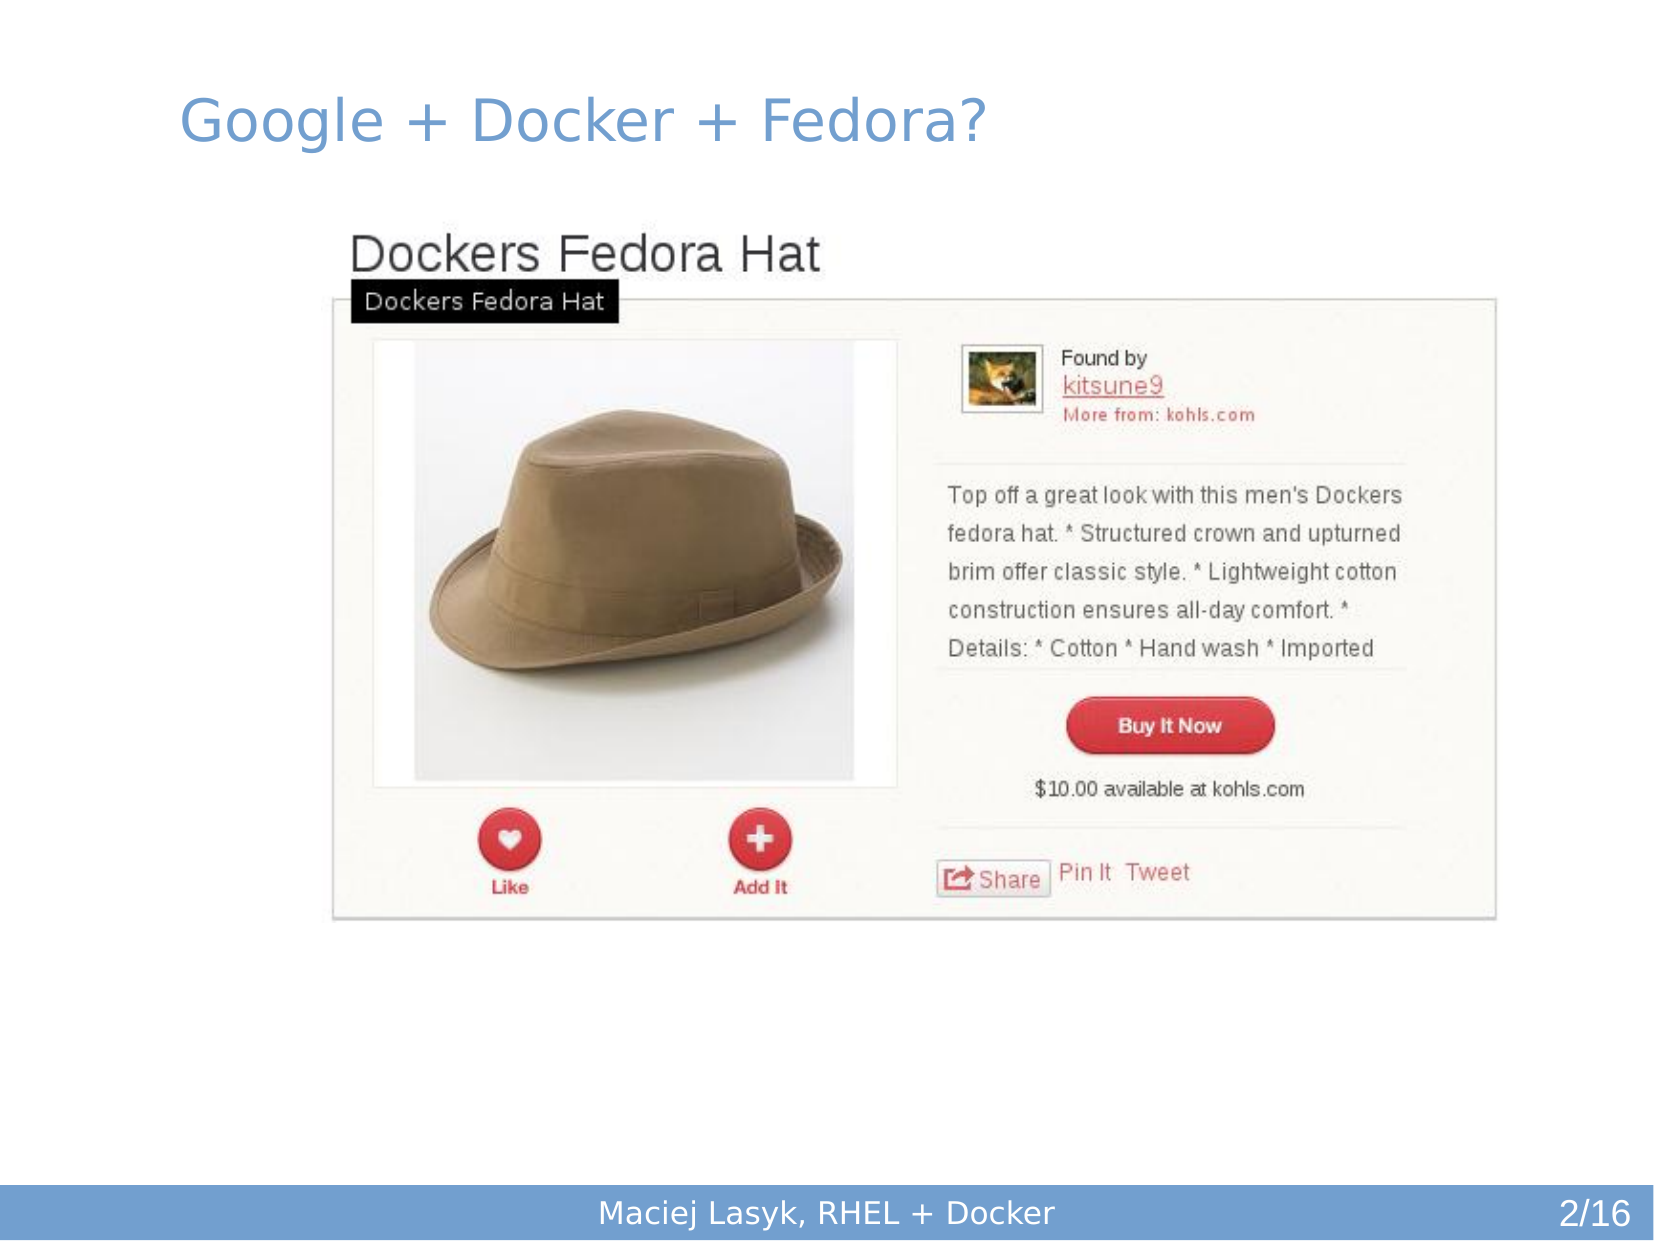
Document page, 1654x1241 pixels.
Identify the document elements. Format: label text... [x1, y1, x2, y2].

text_box [0, 1185, 1533, 1241]
text_box 2/16 [1533, 1185, 1647, 1241]
text_box [1647, 1185, 1654, 1241]
picture [321, 205, 1503, 923]
text_box Maciej Lasyk, RHEL + Docker [583, 1188, 1071, 1240]
text_box Google + Docker + Fedora? [164, 79, 1005, 163]
